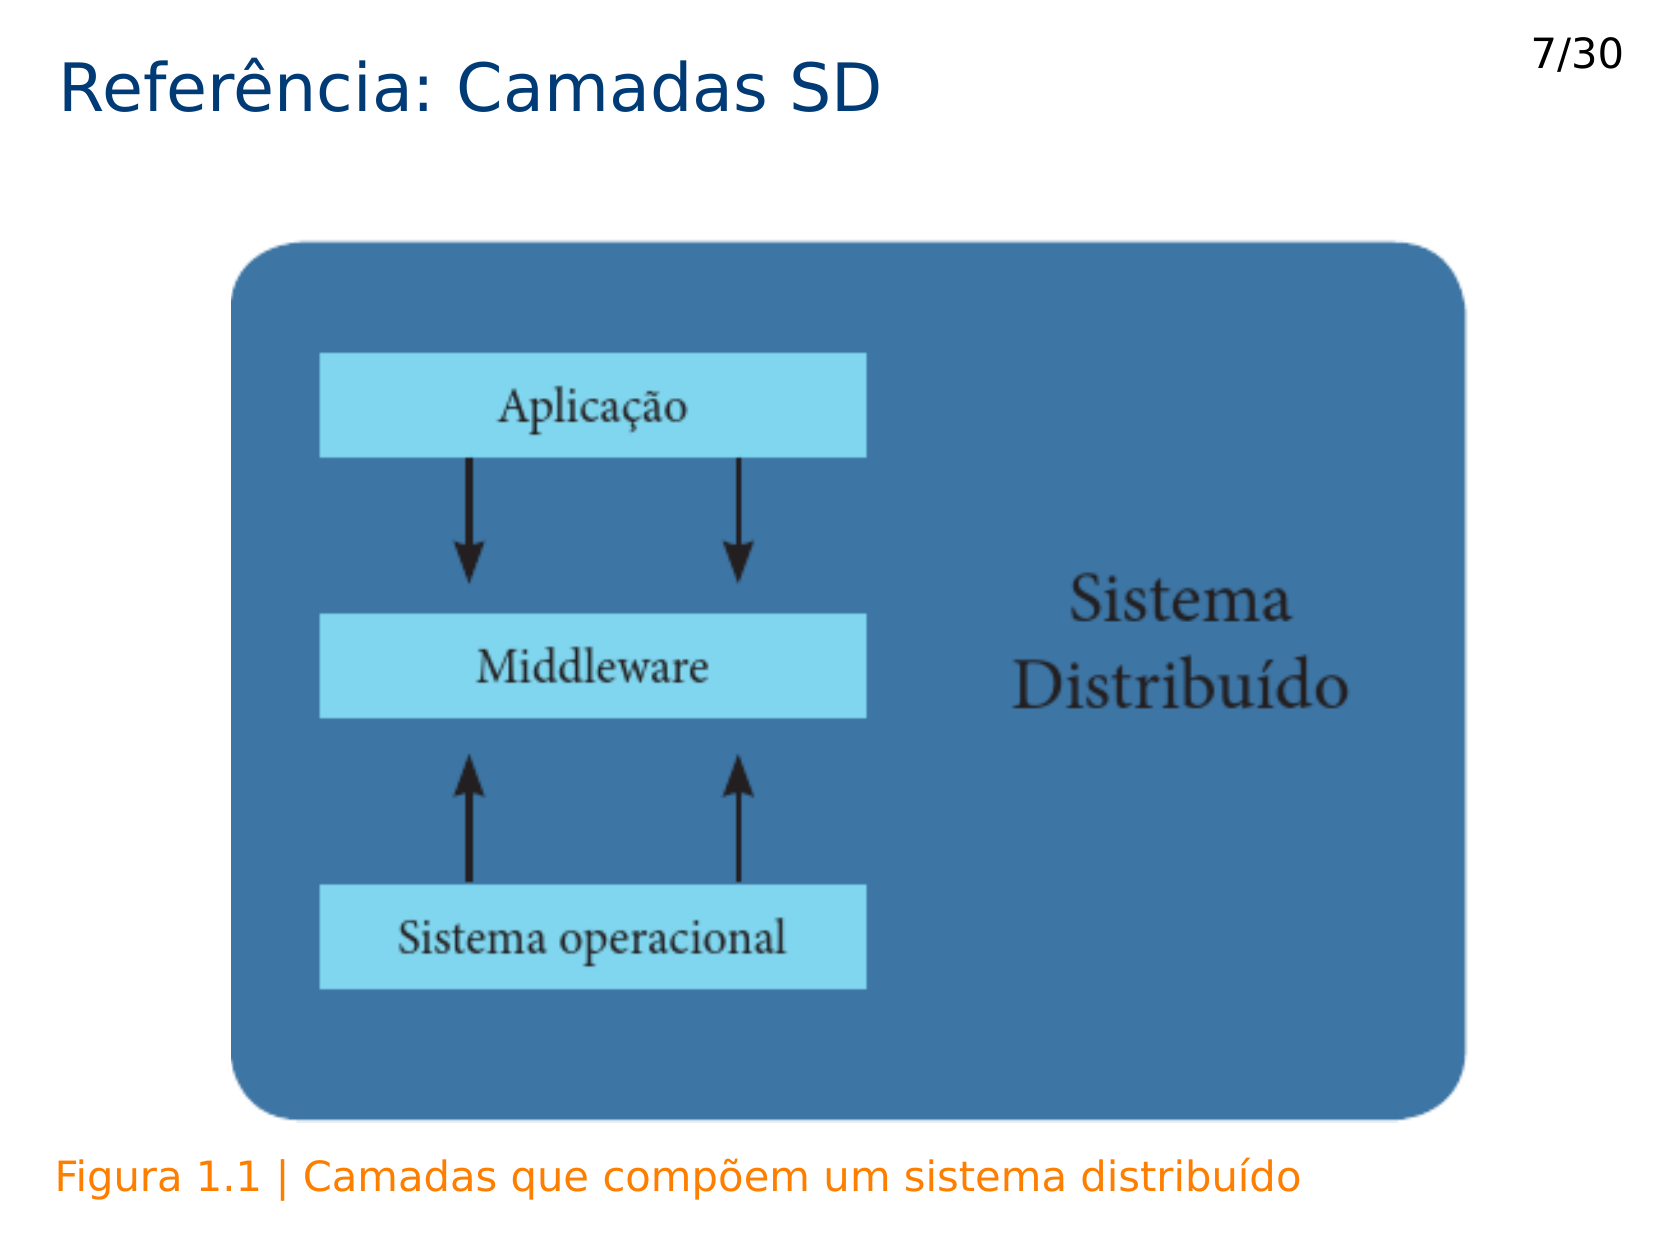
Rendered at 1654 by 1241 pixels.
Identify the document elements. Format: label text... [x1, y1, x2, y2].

title Referência: Camadas SD [59, 29, 1506, 148]
picture [231, 236, 1473, 1123]
text_box Figura 1.1 | Camadas que compõem um sistema distribuído [39, 1144, 1614, 1241]
